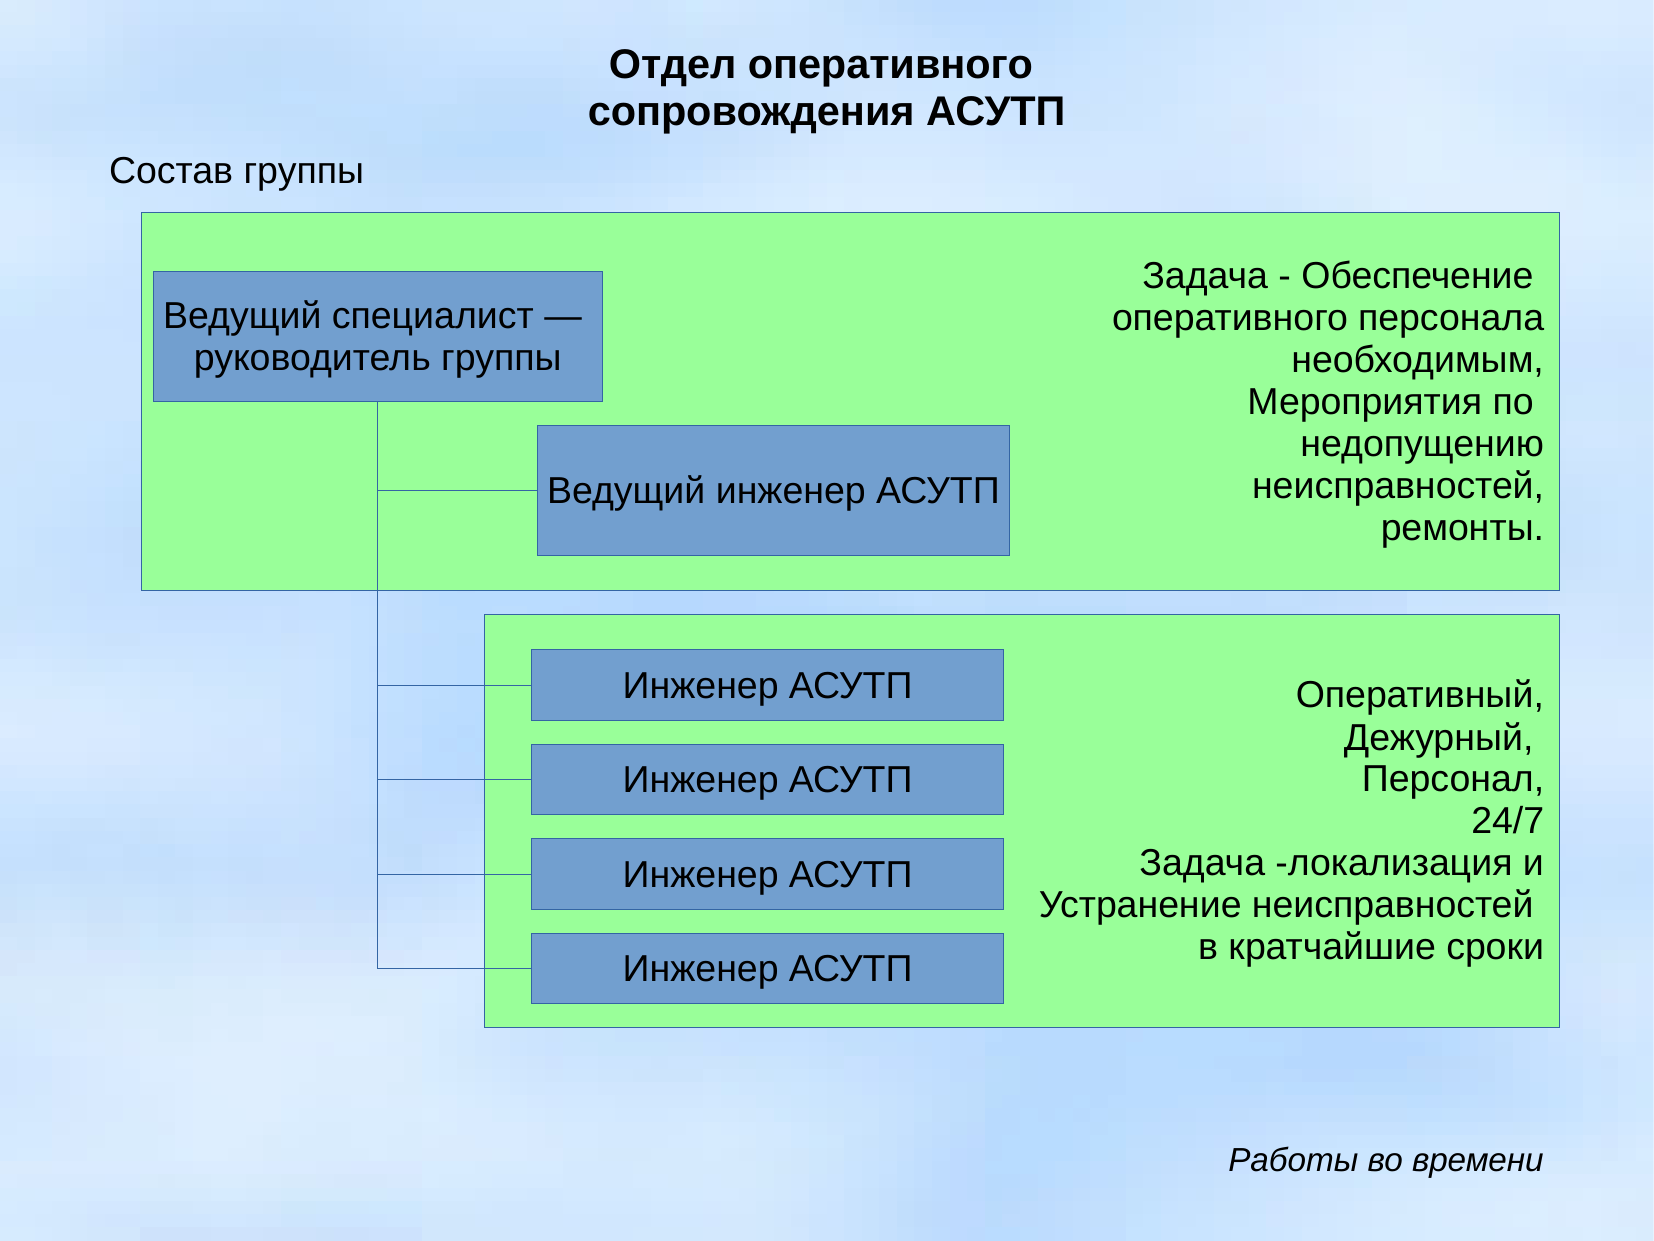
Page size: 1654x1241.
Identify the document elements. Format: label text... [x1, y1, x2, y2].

text_box Инженер АСУТП [531, 744, 1004, 815]
text_box Инженер АСУТП [531, 933, 1004, 1004]
text_box Отдел оперативного сопровождения АСУТП [541, 33, 1112, 141]
text_box Оперативный, Дежурный, Персонал, 24/7 Задача -локализация и Устранение неисправностей в кратчайшие сроки [484, 614, 1560, 1028]
text_box Работы во времени [1213, 1133, 1560, 1186]
text_box Состав группы [94, 141, 1548, 199]
picture [0, 0, 1654, 1241]
text_box Инженер АСУТП [531, 649, 1004, 721]
text_box Ведущий специалист — руководитель группы [153, 271, 603, 402]
text_box Ведущий инженер АСУТП [537, 425, 1010, 556]
text_box Инженер АСУТП [531, 838, 1004, 910]
text_box Задача - Обеспечение оперативного персонала необходимым, Мероприятия по недопущению неисправностей, ремонты. [141, 212, 1560, 591]
